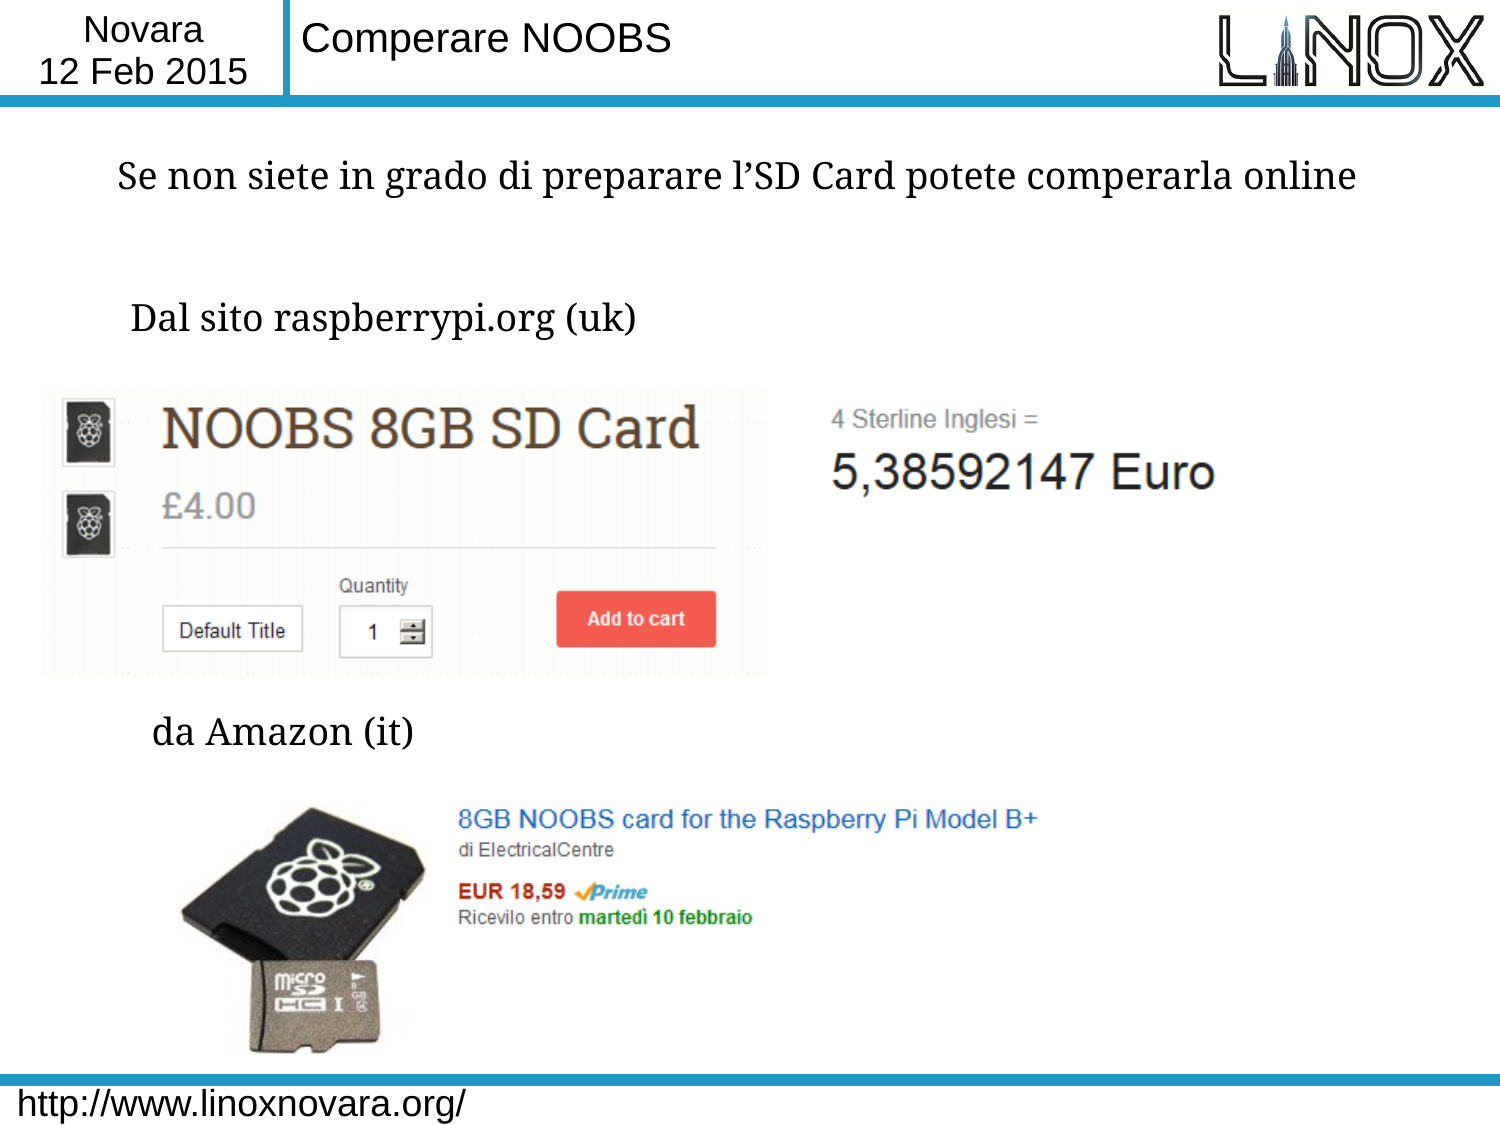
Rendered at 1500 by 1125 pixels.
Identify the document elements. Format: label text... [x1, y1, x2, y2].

picture [0, 1074, 1500, 1086]
list Comperare NOOBS [286, 7, 1312, 83]
text_box Dal sito raspberrypi.org (uk) [106, 284, 662, 343]
picture [0, 0, 1500, 107]
picture [814, 403, 1284, 521]
picture [161, 797, 1053, 1058]
picture [42, 389, 768, 679]
text_box Se non siete in grado di preparare l’SD Card potete comperarla online [11, 141, 1465, 200]
text_box da Amazon (it) [129, 698, 438, 757]
